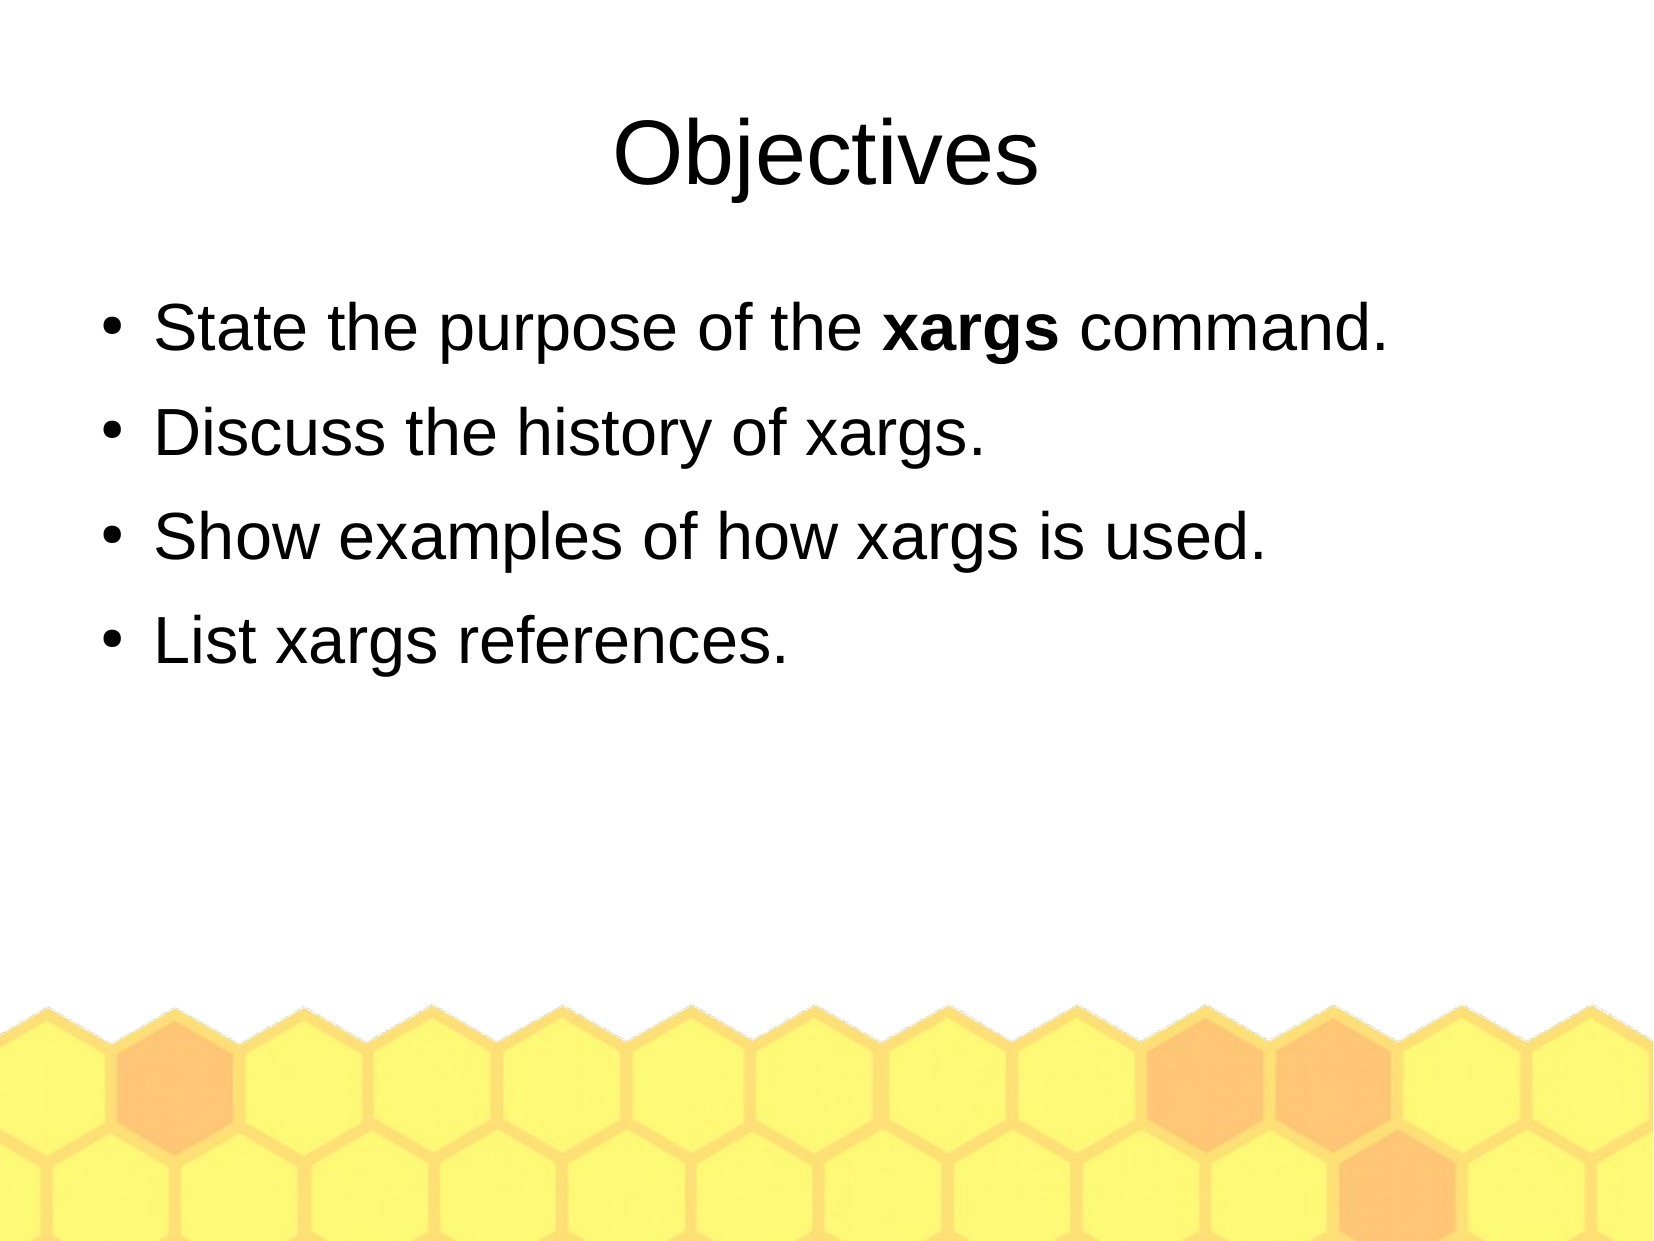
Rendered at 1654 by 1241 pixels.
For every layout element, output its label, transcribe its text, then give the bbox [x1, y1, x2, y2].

picture [0, 1001, 1654, 1241]
list State the purpose of the xargs command. Discuss the history of xargs. Show examples of how xargs is used. List xargs references. [82, 290, 1571, 1010]
title Objectives [82, 49, 1571, 257]
